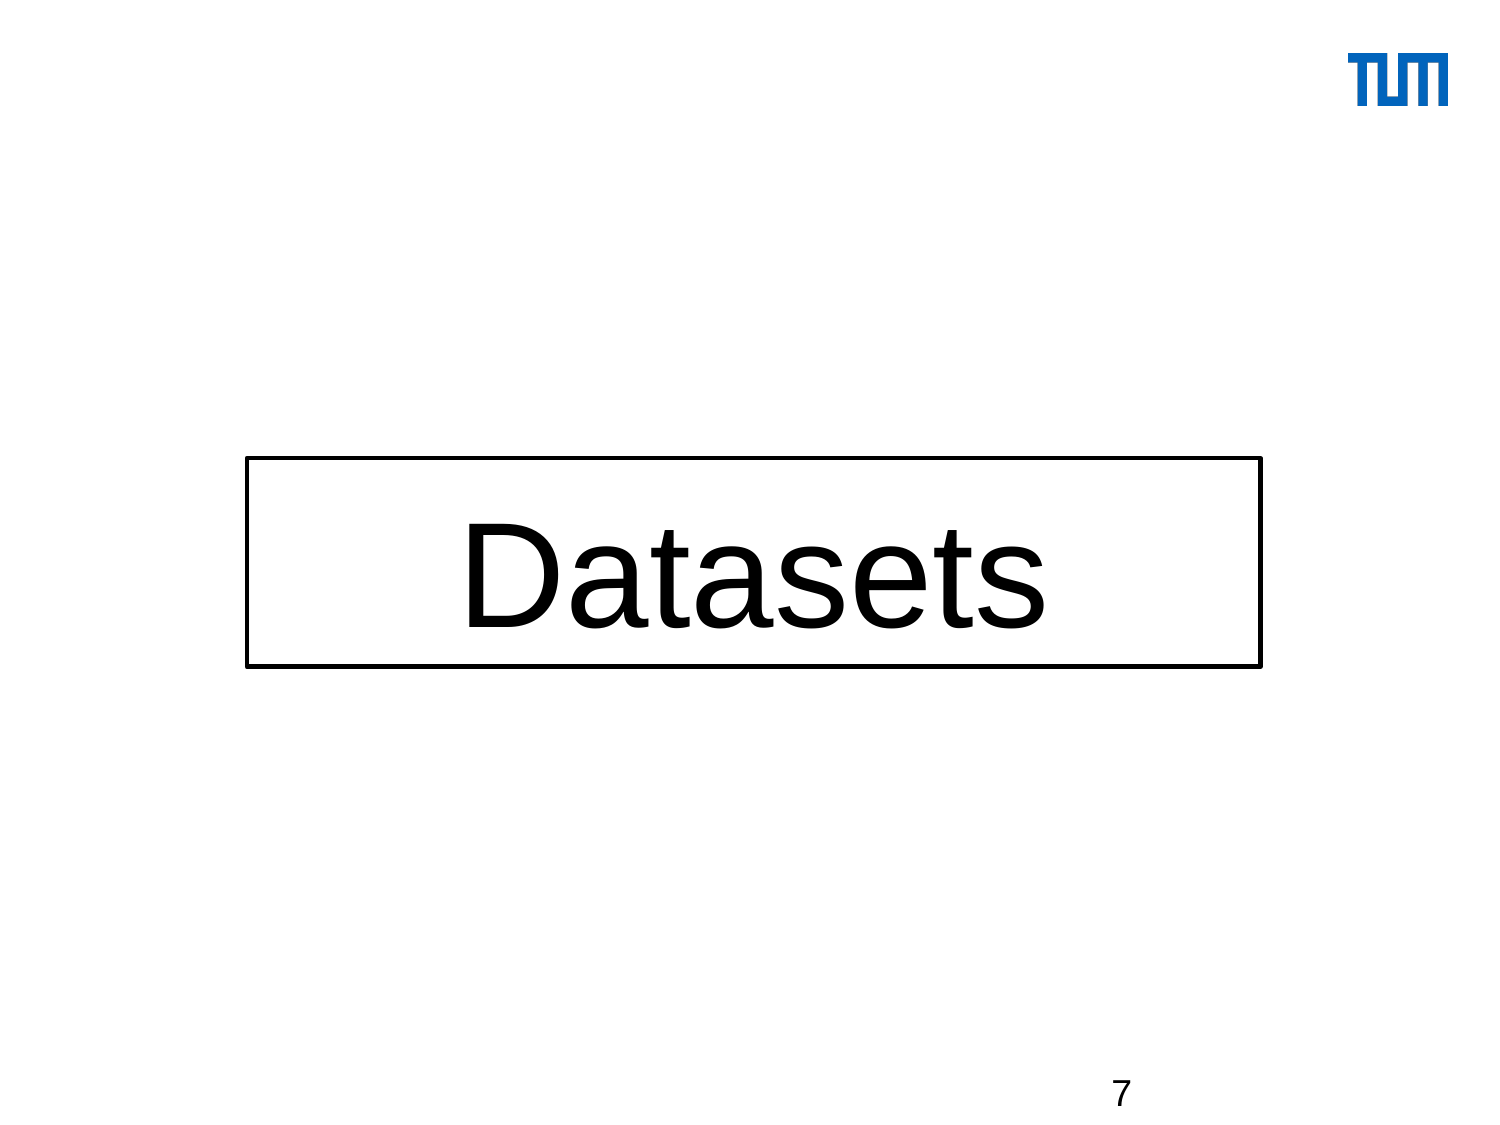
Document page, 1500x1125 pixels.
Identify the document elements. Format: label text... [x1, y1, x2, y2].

picture [1348, 53, 1448, 106]
text_box <number> [1111, 1061, 1448, 1122]
text_box Datasets [246, 458, 1261, 667]
